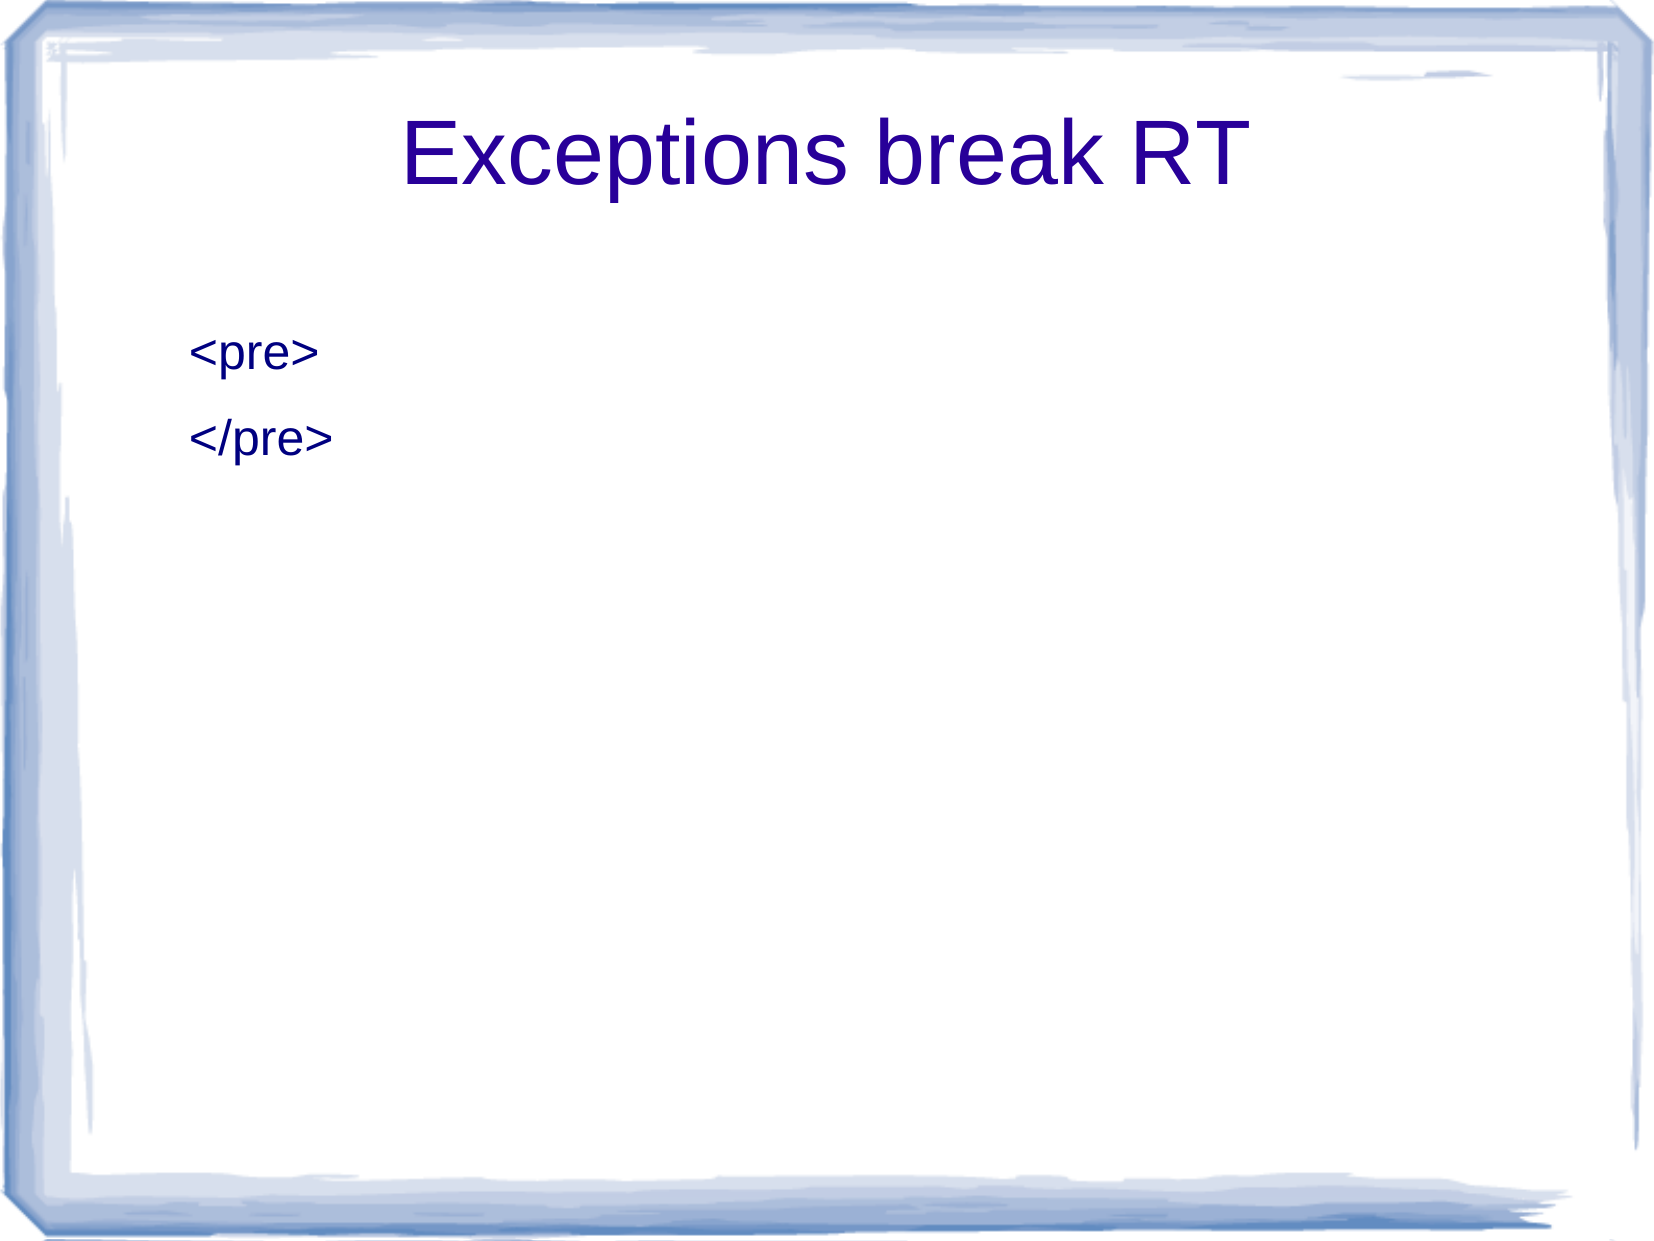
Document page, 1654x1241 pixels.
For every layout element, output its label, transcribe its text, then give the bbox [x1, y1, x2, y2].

picture [0, 0, 1654, 1241]
list <pre> </pre> [118, 324, 1571, 1045]
title Exceptions break RT [82, 49, 1571, 257]
